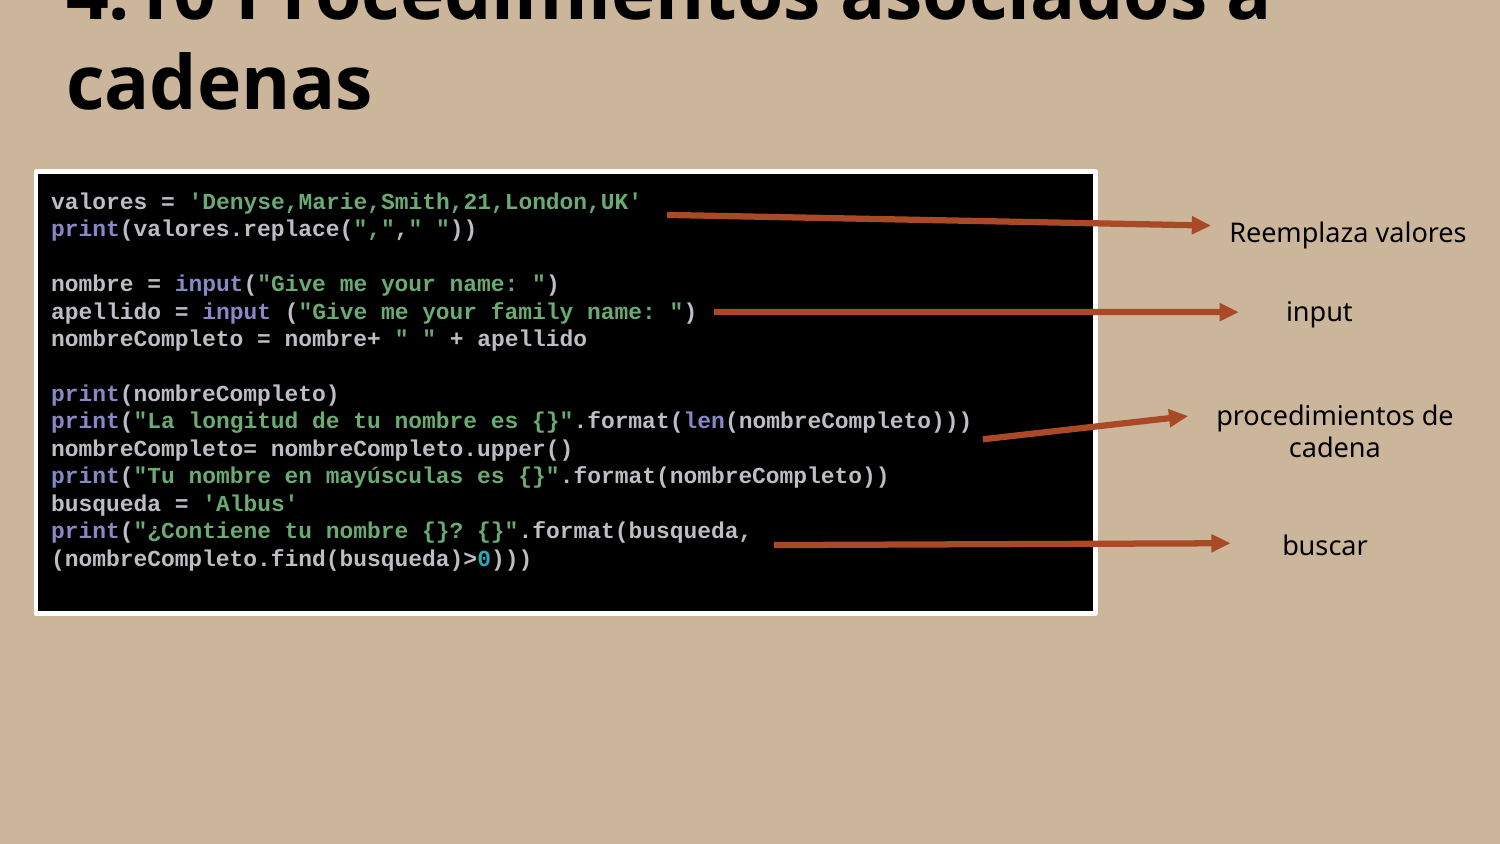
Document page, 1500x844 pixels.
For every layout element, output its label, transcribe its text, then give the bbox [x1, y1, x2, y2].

text_box Reemplaza valores [1210, 200, 1486, 251]
text_box buscar [1187, 512, 1463, 563]
title 4.10 Procedimientos asociados a cadenas [51, 51, 1449, 140]
text_box procedimientos de cadena [1197, 382, 1473, 471]
text_box valores = 'Denyse,Marie,Smith,21,London,UK' print(valores.replace(","," ")) nombre = input("Give me your name: ") apellido = input ("Give me your family name: ") nombreCompleto = nombre+ " " + apellido print(nombreCompleto) print("La longitud de tu nombre es {}".format(len(nombreCompleto))) nombreCompleto= nombreCompleto.upper() print("Tu nombre en mayúsculas es {}".format(nombreCompleto)) busqueda = 'Albus' print("¿Contiene tu nombre {}? {}".format(busqueda, (nombreCompleto.find(busqueda)>0))) [36, 171, 1096, 614]
text_box input [1182, 279, 1457, 329]
